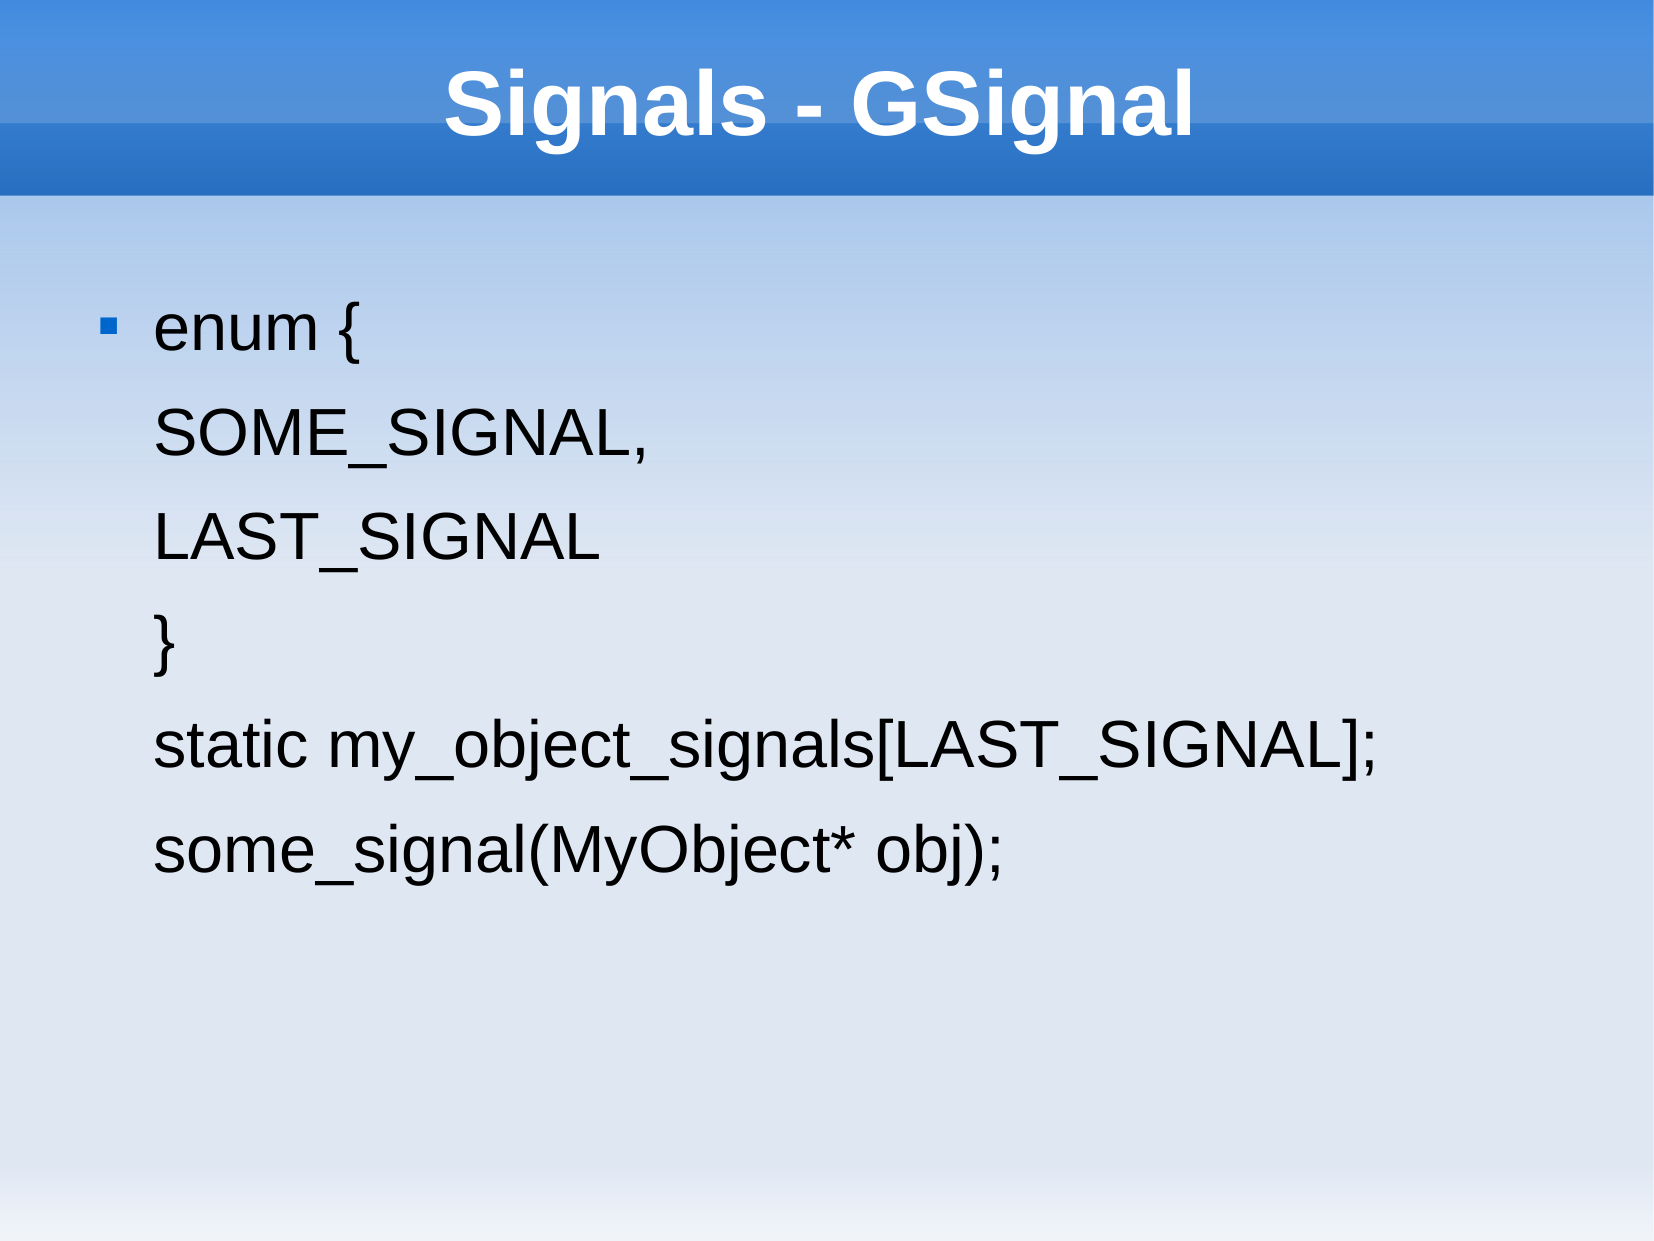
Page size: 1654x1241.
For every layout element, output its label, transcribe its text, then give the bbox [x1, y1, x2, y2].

title Signals - GSignal [76, 7, 1565, 200]
list enum { SOME_SIGNAL, LAST_SIGNAL } static my_object_signals[LAST_SIGNAL]; some_signal(MyObject* obj); [82, 290, 1571, 1094]
picture [0, 0, 1654, 1241]
